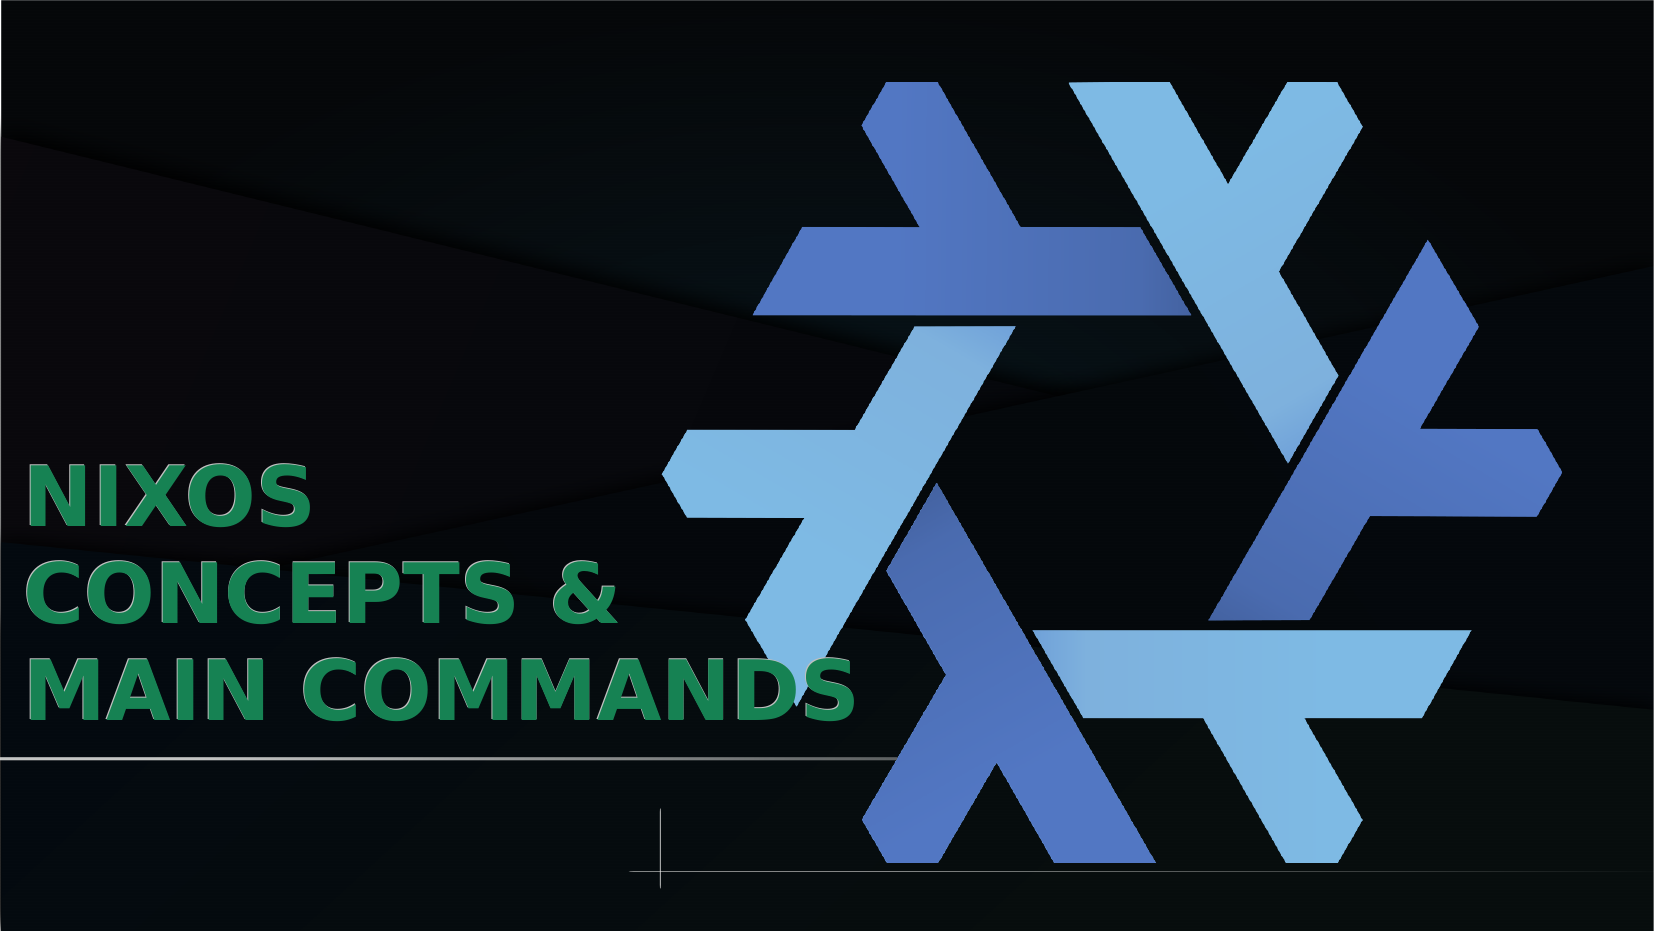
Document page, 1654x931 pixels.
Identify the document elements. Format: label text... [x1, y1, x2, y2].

title NixOS concepts & main commands [23, 448, 969, 740]
picture [0, 0, 1654, 931]
